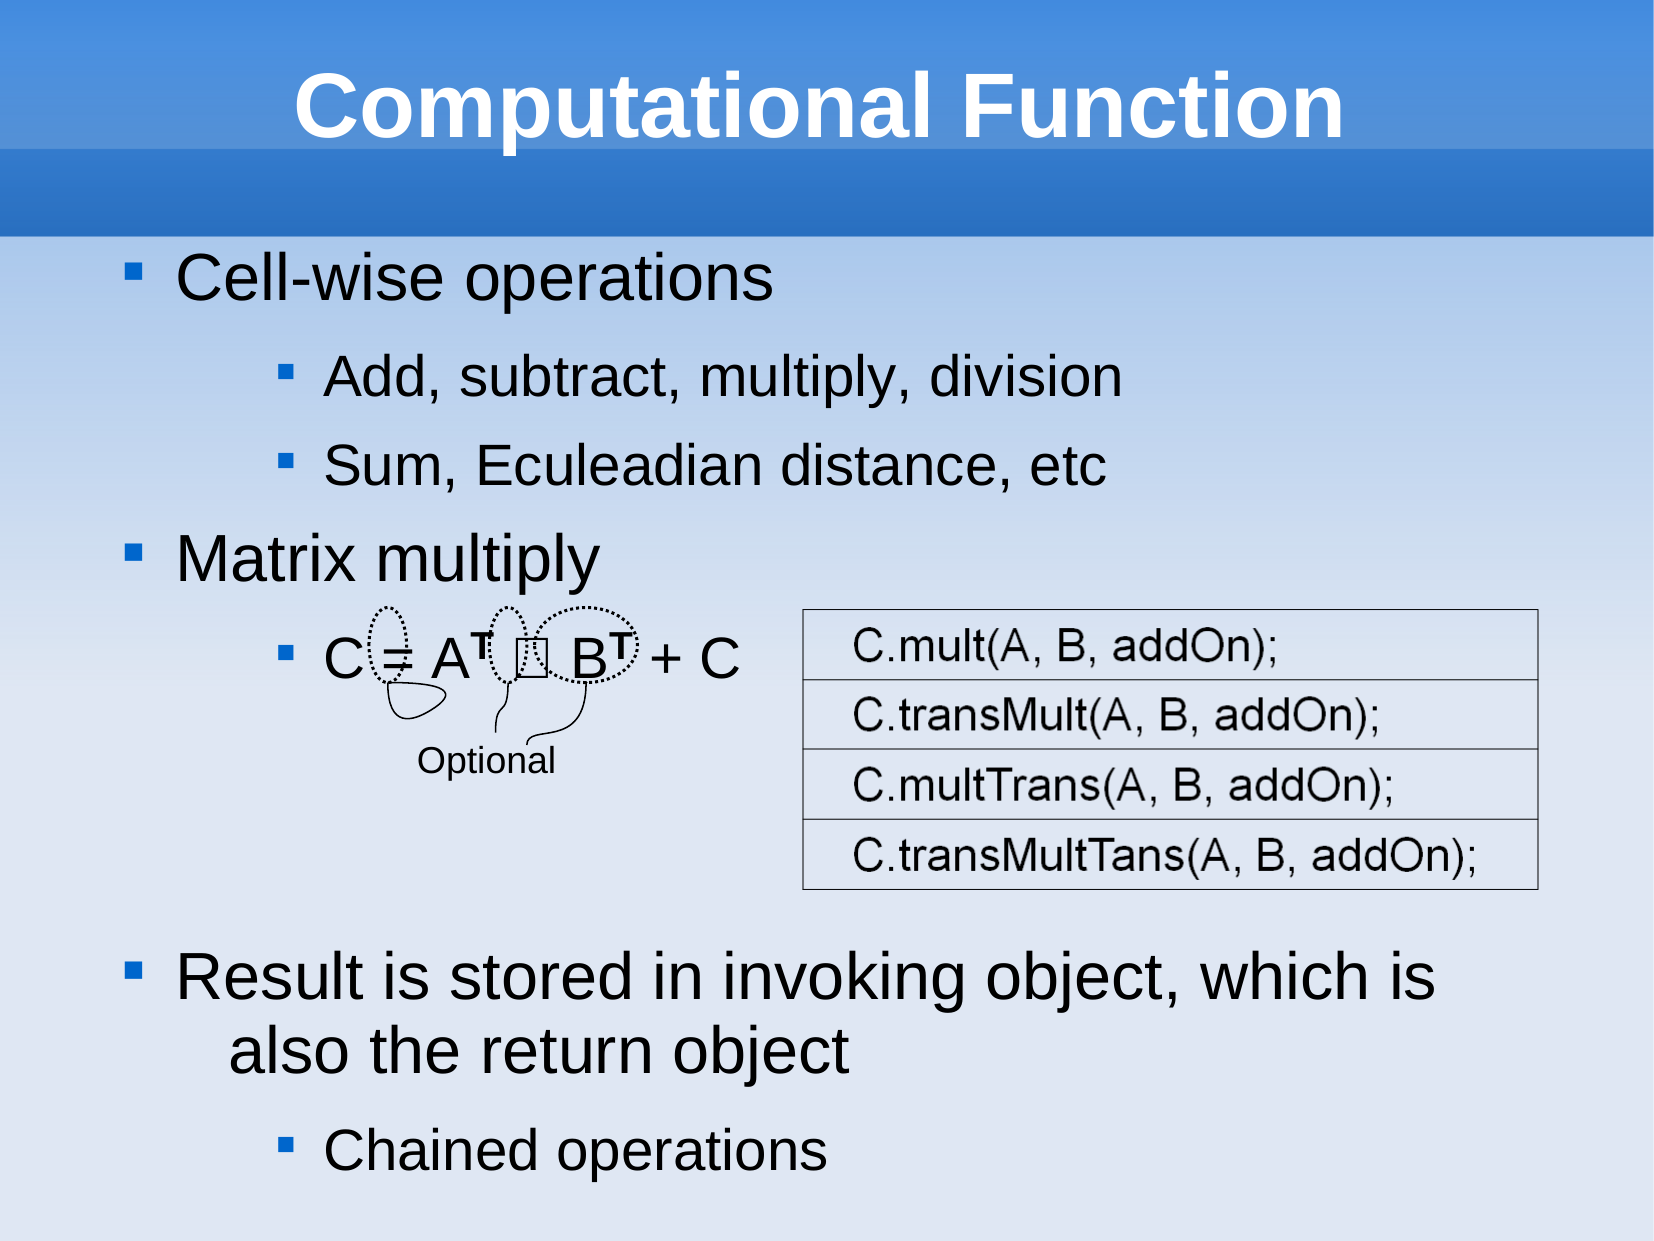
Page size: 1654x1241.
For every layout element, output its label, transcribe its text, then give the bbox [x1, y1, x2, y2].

picture [787, 594, 1553, 904]
text_box Optional [401, 732, 590, 790]
list Cell-wise operations Add, subtract, multiply, division Sum, Eculeadian distance, etc Matrix multiply C = AT  BT + C Result is stored in invoking object, which is also the return object Chained operations [86, 236, 1576, 1215]
title Computational Function [76, 7, 1565, 200]
